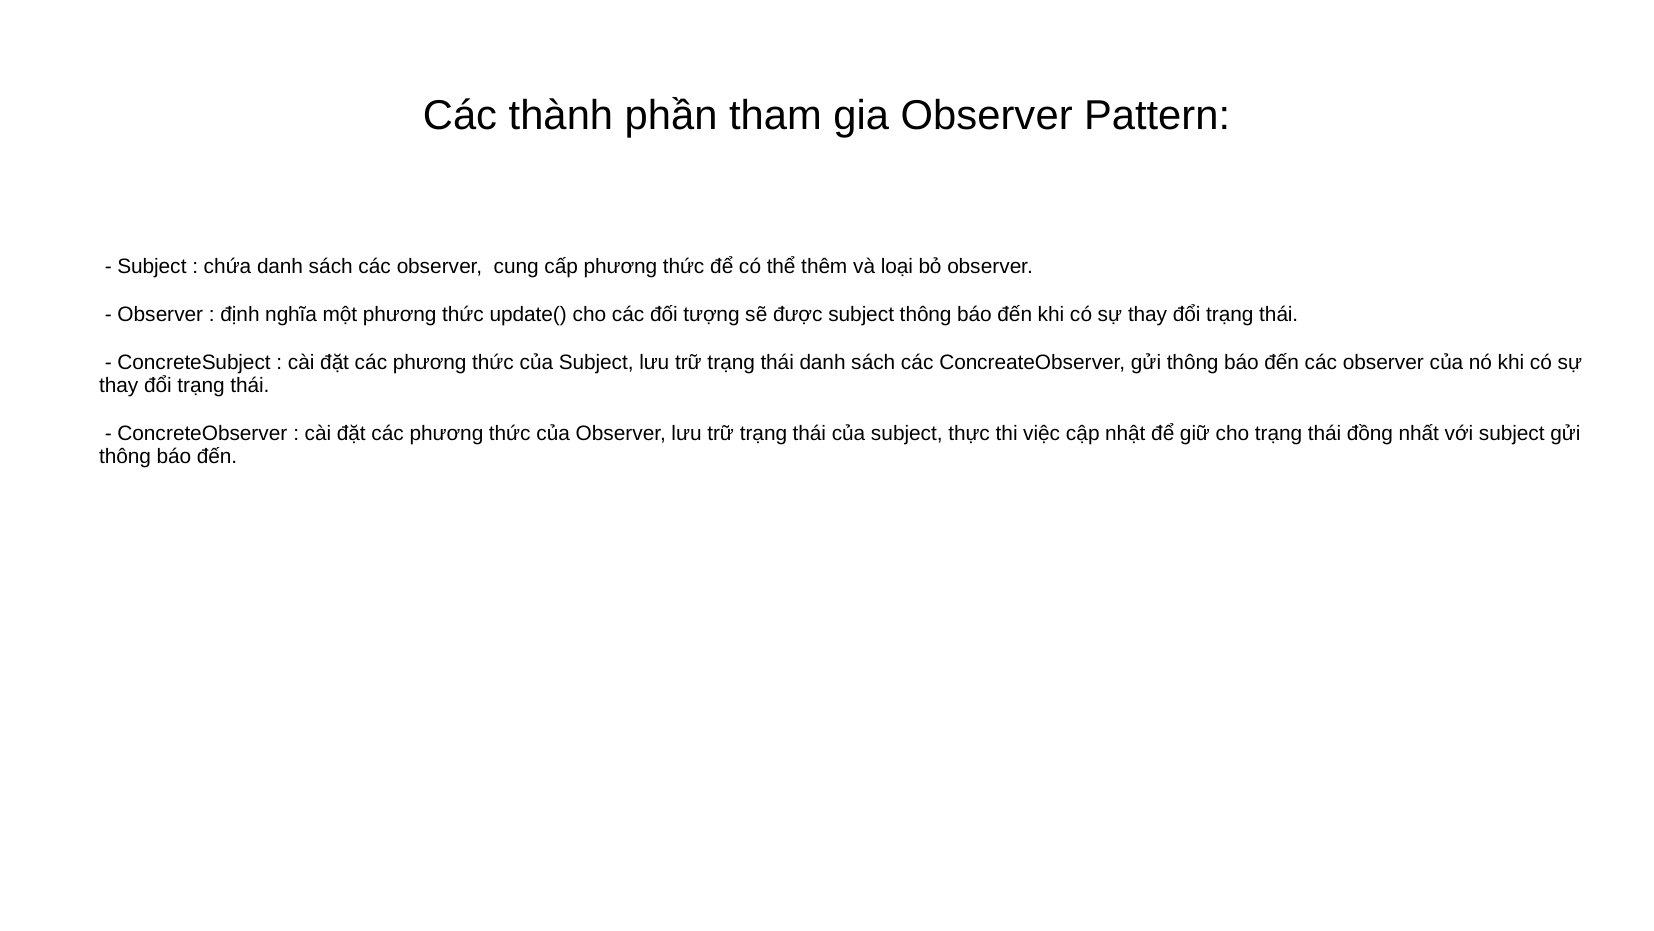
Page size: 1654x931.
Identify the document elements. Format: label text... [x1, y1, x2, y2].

title Các thành phần tham gia Observer Pattern: [82, 37, 1571, 193]
text_box - Subject : chứa danh sách các observer, cung cấp phương thức để có thể thêm và loại bỏ observer. - Observer : định nghĩa một phương thức update() cho các đối tượng sẽ được subject thông báo đến khi có sự thay đổi trạng thái. - ConcreteSubject : cài đặt các phương thức của Subject, lưu trữ trạng thái danh sách các ConcreateObserver, gửi thông báo đến các observer của nó khi có sự thay đổi trạng thái. - ConcreteObserver : cài đặt các phương thức của Observer, lưu trữ trạng thái của subject, thực thi việc cập nhật để giữ cho trạng thái đồng nhất với subject gửi thông báo đến. [84, 247, 1621, 676]
